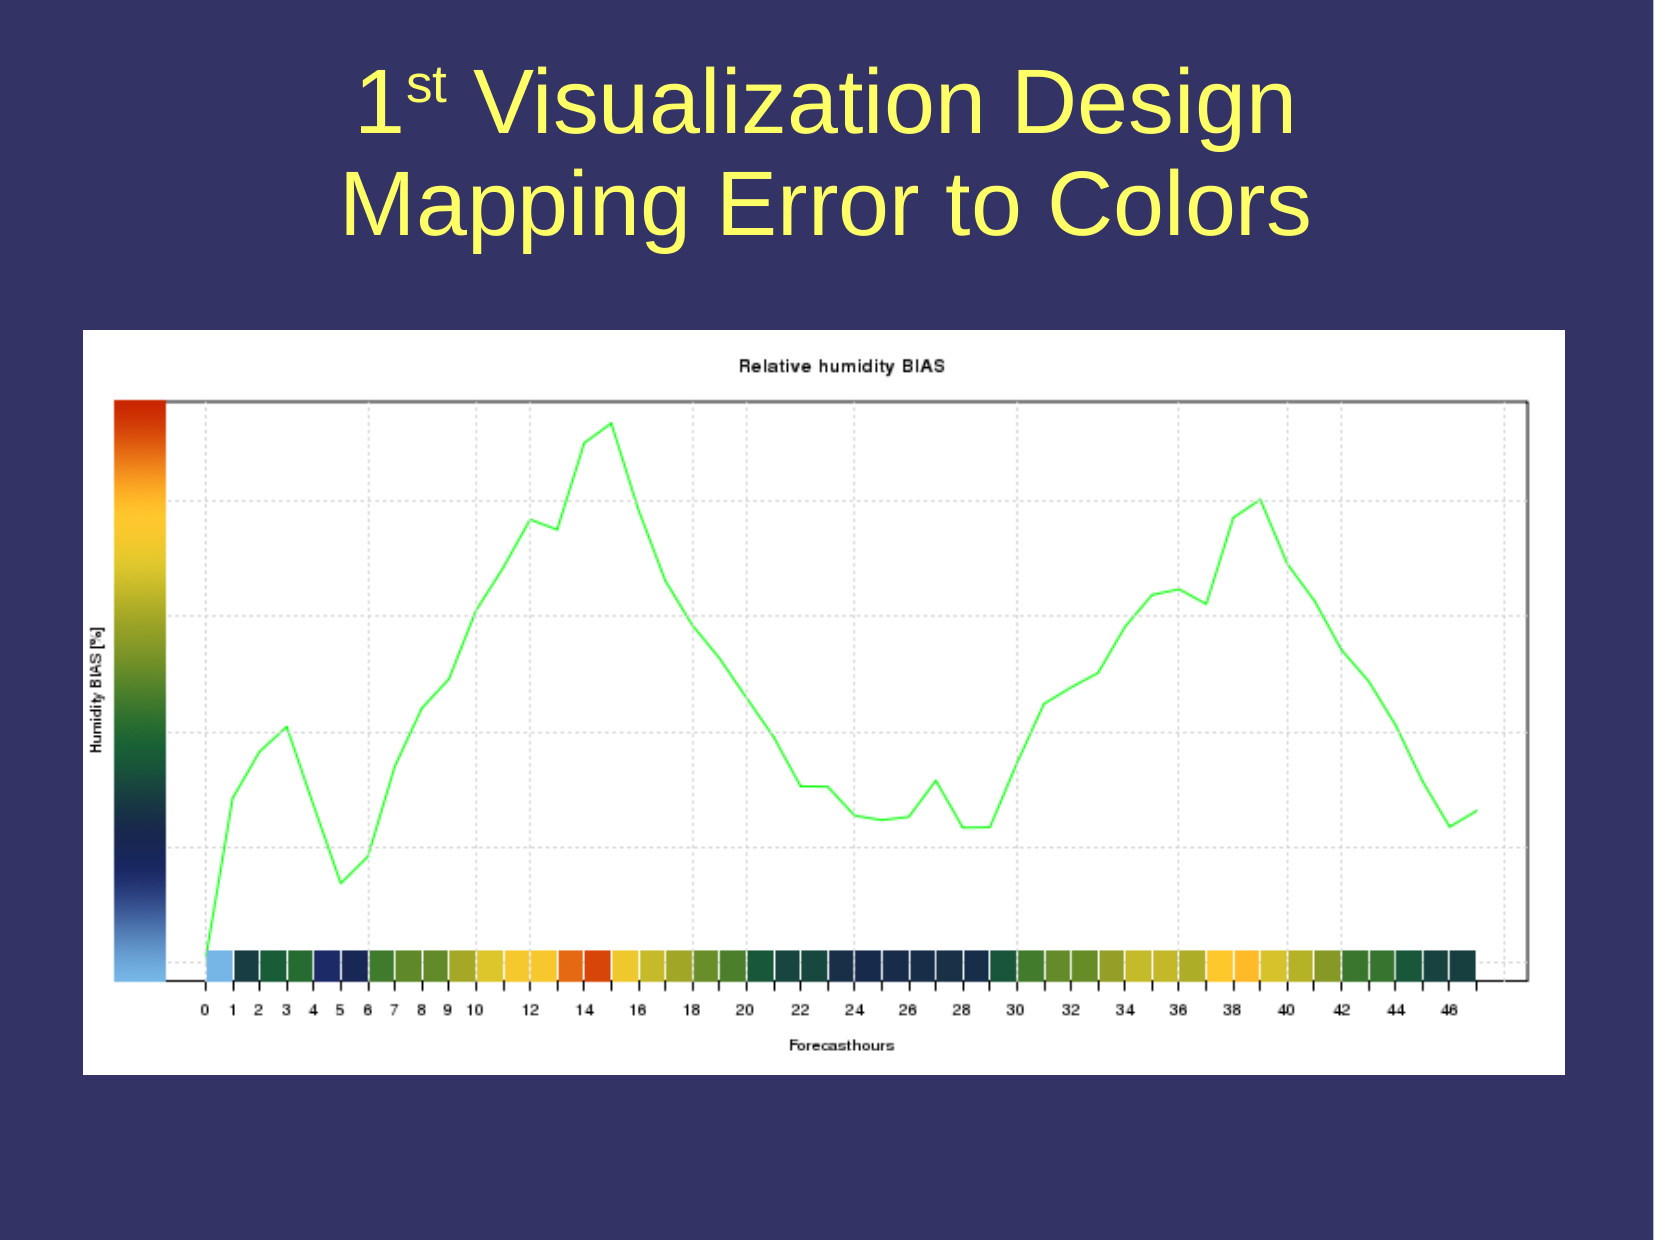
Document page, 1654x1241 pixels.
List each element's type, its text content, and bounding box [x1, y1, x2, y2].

title 1st Visualization Design Mapping Error to Colors [82, 48, 1571, 258]
picture [83, 330, 1565, 1075]
